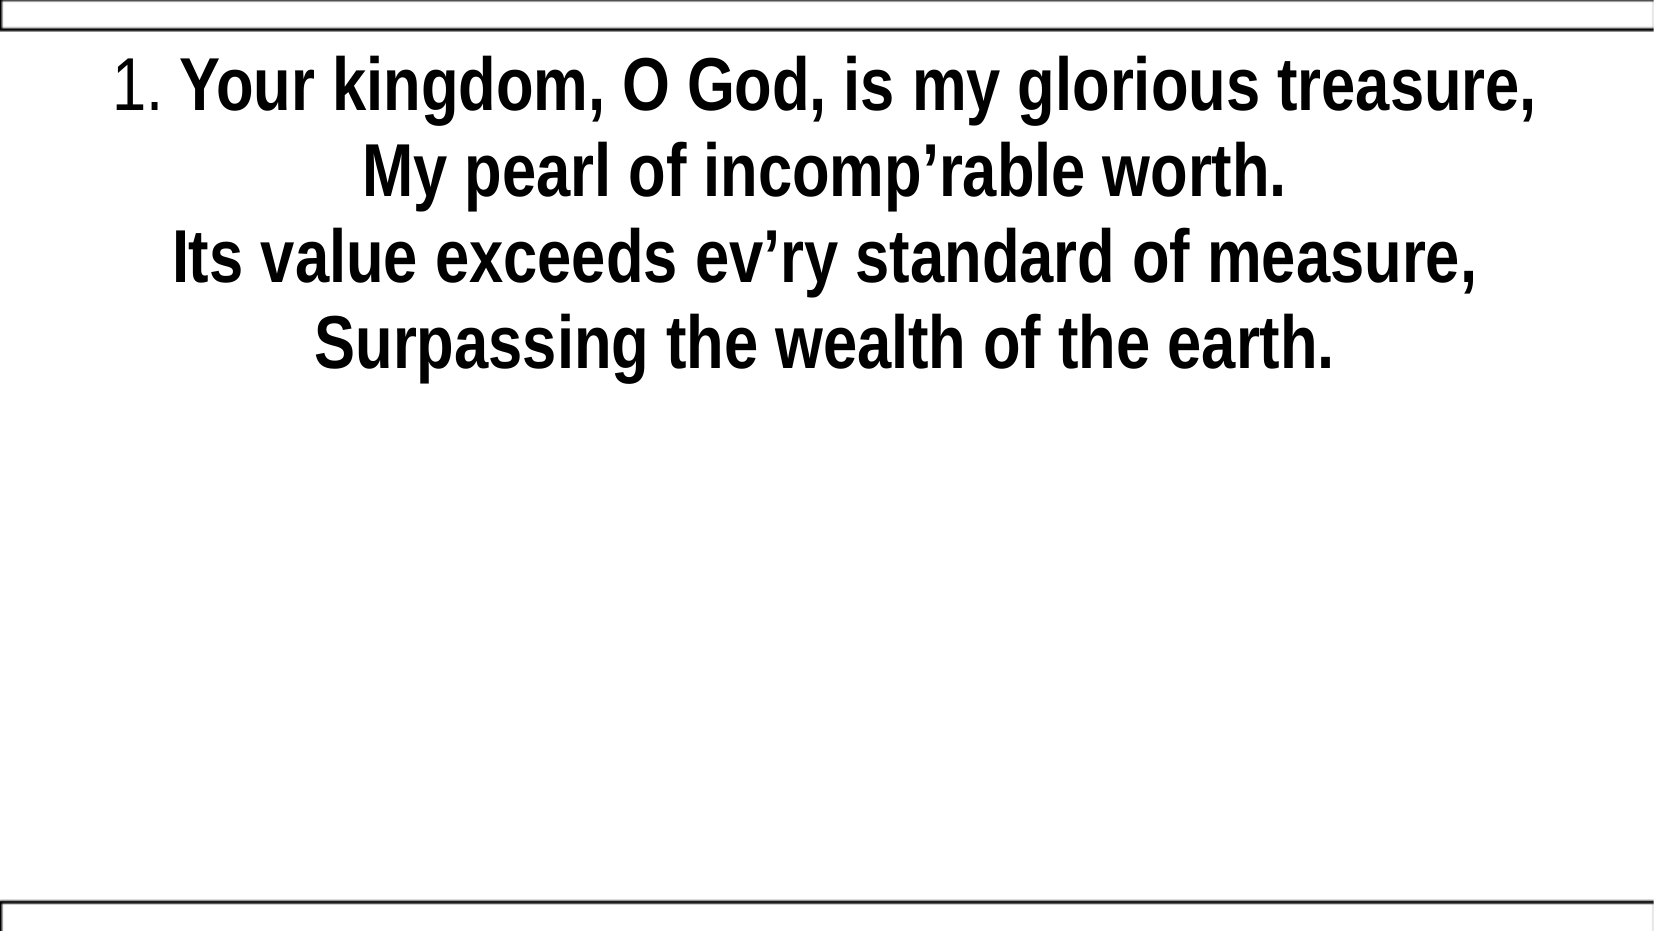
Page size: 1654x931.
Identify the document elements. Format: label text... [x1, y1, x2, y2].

picture [0, 0, 1654, 931]
text_box 1. Your kingdom, O God, is my glorious treasure, My pearl of incomp’rable worth. Its value exceeds ev’ry standard of measure, Surpassing the wealth of the earth. [90, 32, 1561, 444]
